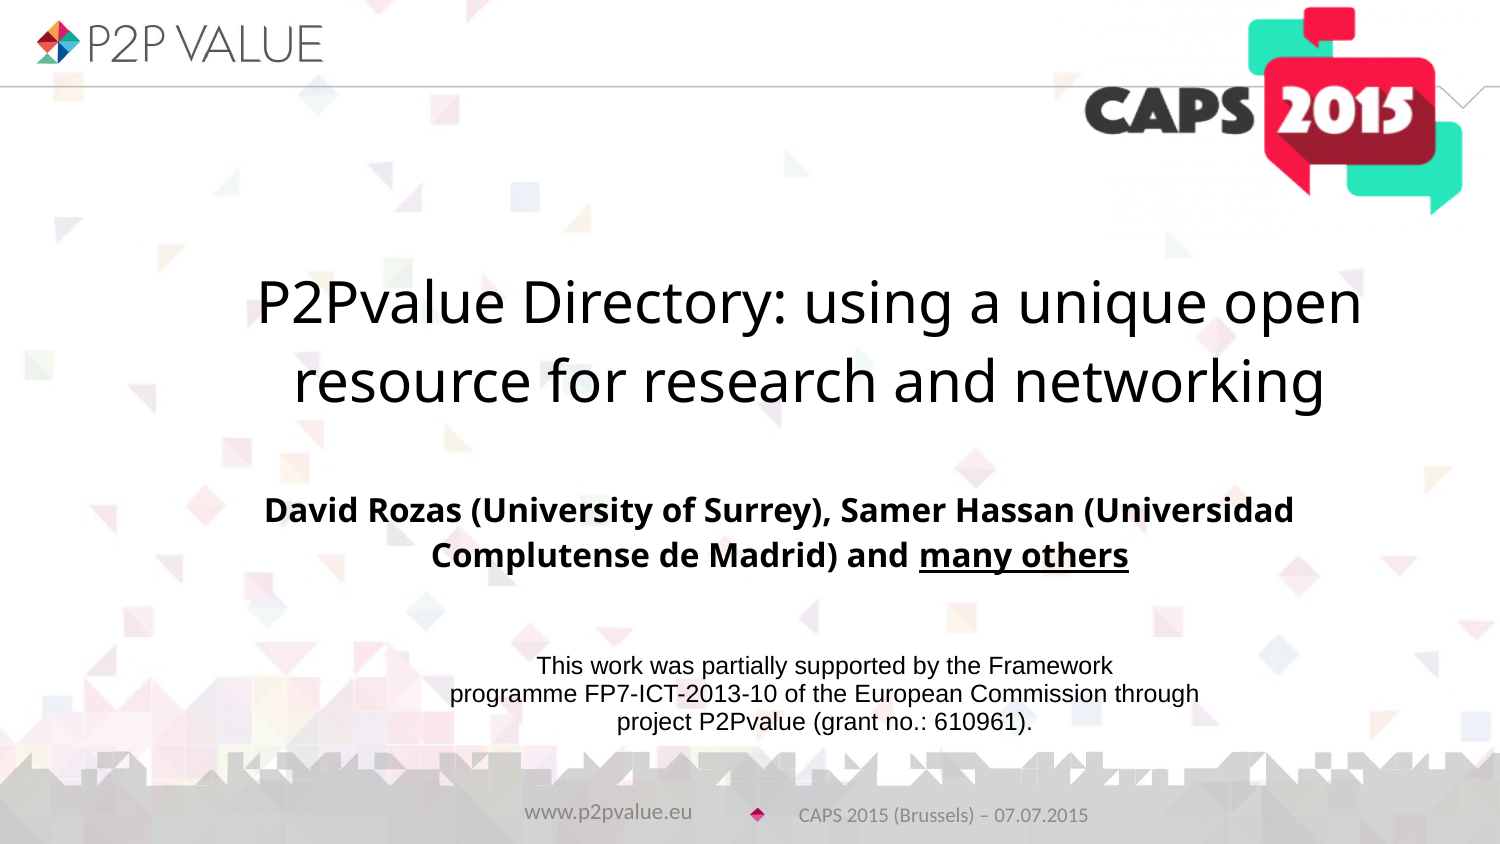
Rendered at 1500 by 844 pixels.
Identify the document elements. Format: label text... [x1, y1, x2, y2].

text_box This work was partially supported by the Framework programme FP7-ICT-2013-10 of the European Commission through project P2Pvalue (grant no.: 610961). [435, 644, 1231, 825]
text_box www.p2pvalue.eu [518, 790, 737, 831]
text_box CAPS 2015 (Brussels) – 07.07.2015 [785, 791, 1478, 837]
subtitle David Rozas (University of Surrey), Samer Hassan (Universidad Complutense de Madrid) and many others [225, 480, 1336, 601]
picture [0, 0, 1500, 844]
title P2Pvalue Directory: using a unique open resource for research and networking [195, 206, 1426, 475]
